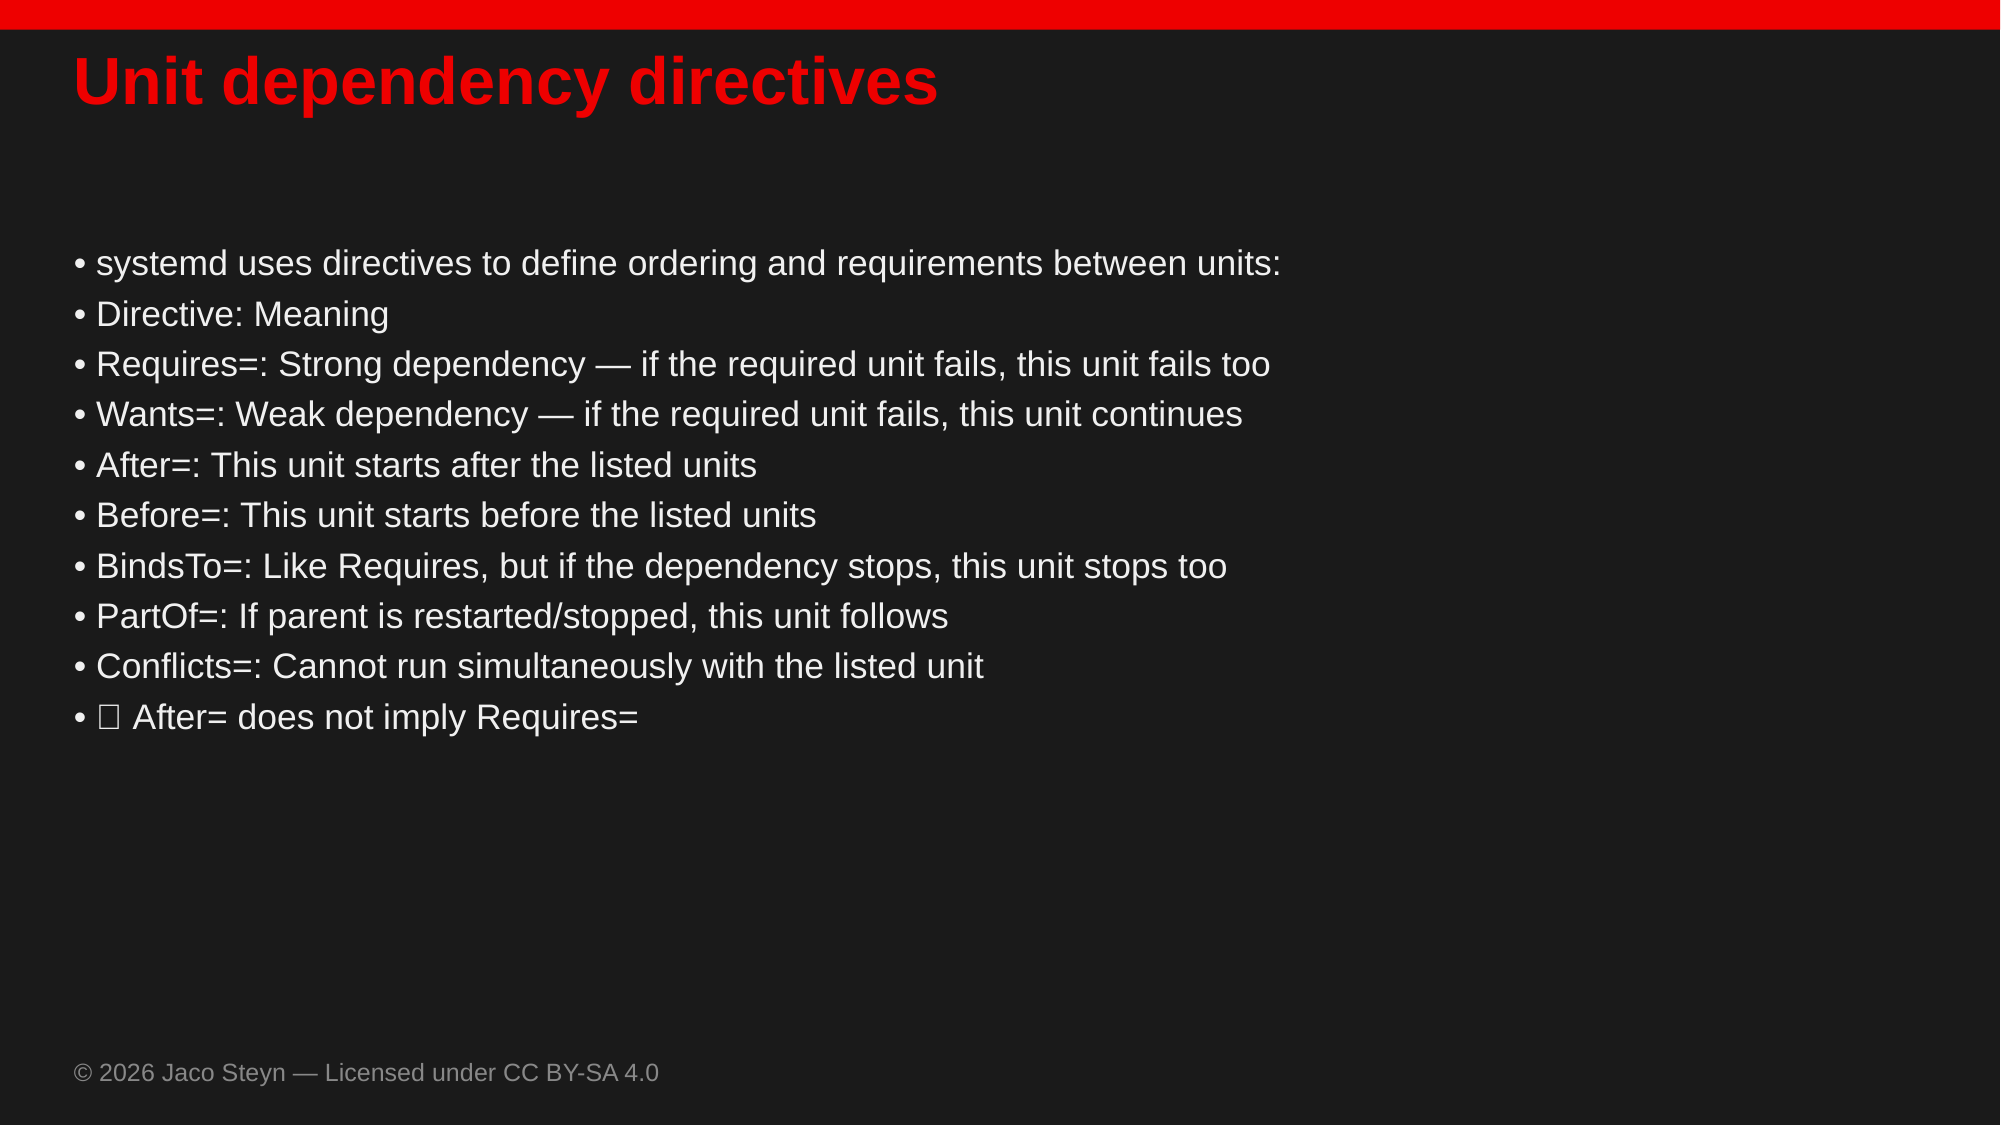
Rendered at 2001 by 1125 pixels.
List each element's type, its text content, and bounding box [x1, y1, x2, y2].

text_box • systemd uses directives to define ordering and requirements between units: • Directive: Meaning • Requires=: Strong dependency — if the required unit fails, this unit fails too • Wants=: Weak dependency — if the required unit fails, this unit continues • After=: This unit starts after the listed units • Before=: This unit starts before the listed units • BindsTo=: Like Requires, but if the dependency stops, this unit stops too • PartOf=: If parent is restarted/stopped, this unit follows • Conflicts=: Cannot run simultaneously with the listed unit • 💡 After= does not imply Requires= [59, 236, 1942, 1037]
text_box [0, 0, 2001, 30]
text_box © 2026 Jaco Steyn — Licensed under CC BY-SA 4.0 [59, 1051, 1942, 1093]
text_box Unit dependency directives [59, 36, 1942, 208]
